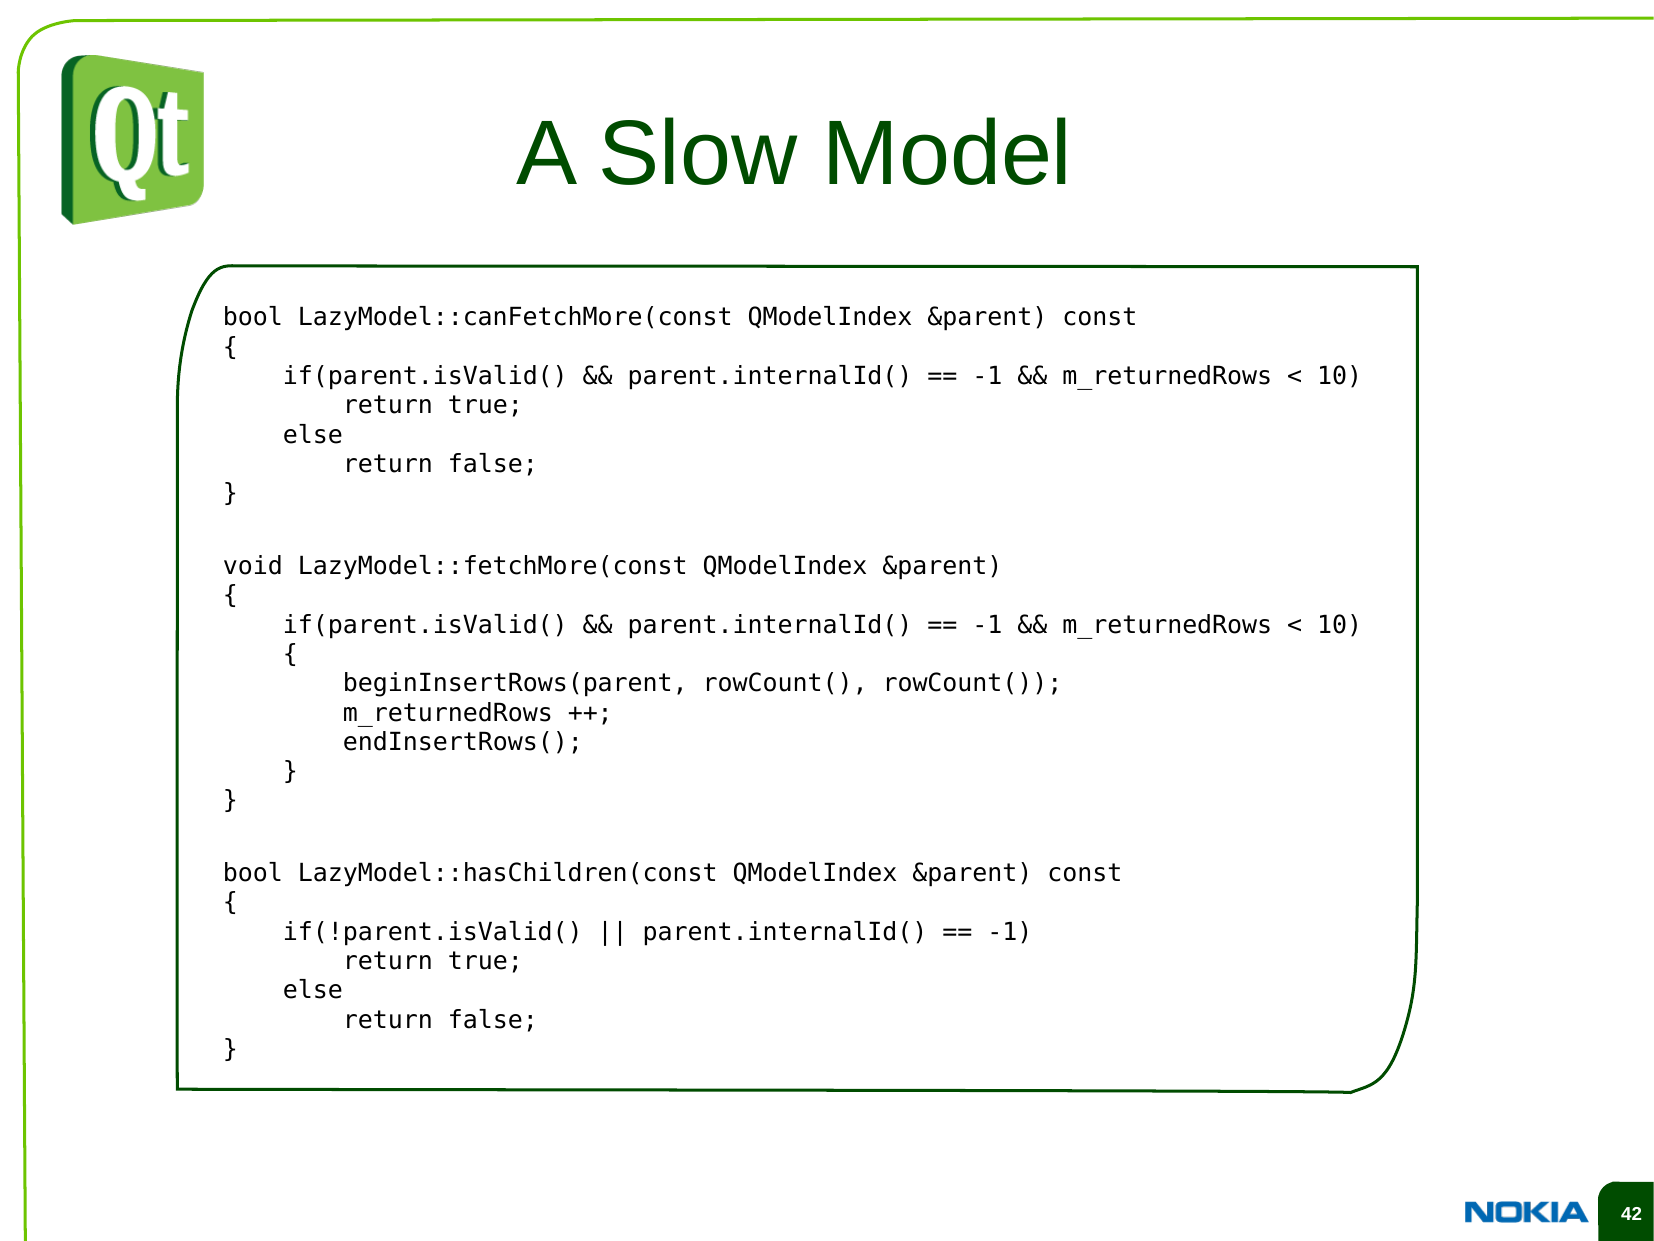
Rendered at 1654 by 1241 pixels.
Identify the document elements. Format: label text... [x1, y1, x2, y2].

title A Slow Model [257, 49, 1333, 257]
picture [1465, 1201, 1589, 1223]
picture [61, 55, 204, 225]
text_box bool LazyModel::canFetchMore(const QModelIndex &parent) const { if(parent.isValid() && parent.internalId() == -1 && m_returnedRows < 10) return true; else return false; } void LazyModel::fetchMore(const QModelIndex &parent) { if(parent.isValid() && parent.internalId() == -1 && m_returnedRows < 10) { beginInsertRows(parent, rowCount(), rowCount()); m_returnedRows ++; endInsertRows(); } } bool LazyModel::hasChildren(const QModelIndex &parent) const { if(!parent.isValid() || parent.internalId() == -1) return true; else return false; } [208, 295, 1415, 1090]
text_box bool LazyModel::canFetchMore(const QModelIndex &parent) const { if(parent.isValid() && parent.internalId() == -1 && m_returnedRows < 10) return true; else return false; } void LazyModel::fetchMore(const QModelIndex &parent) { if(parent.isValid() && parent.internalId() == -1 && m_returnedRows < 10) { beginInsertRows(parent, rowCount(), rowCount()); m_returnedRows ++; endInsertRows(); } } bool LazyModel::hasChildren(const QModelIndex &parent) const { if(!parent.isValid() || parent.internalId() == -1) return true; else return false; } [208, 295, 1477, 1129]
